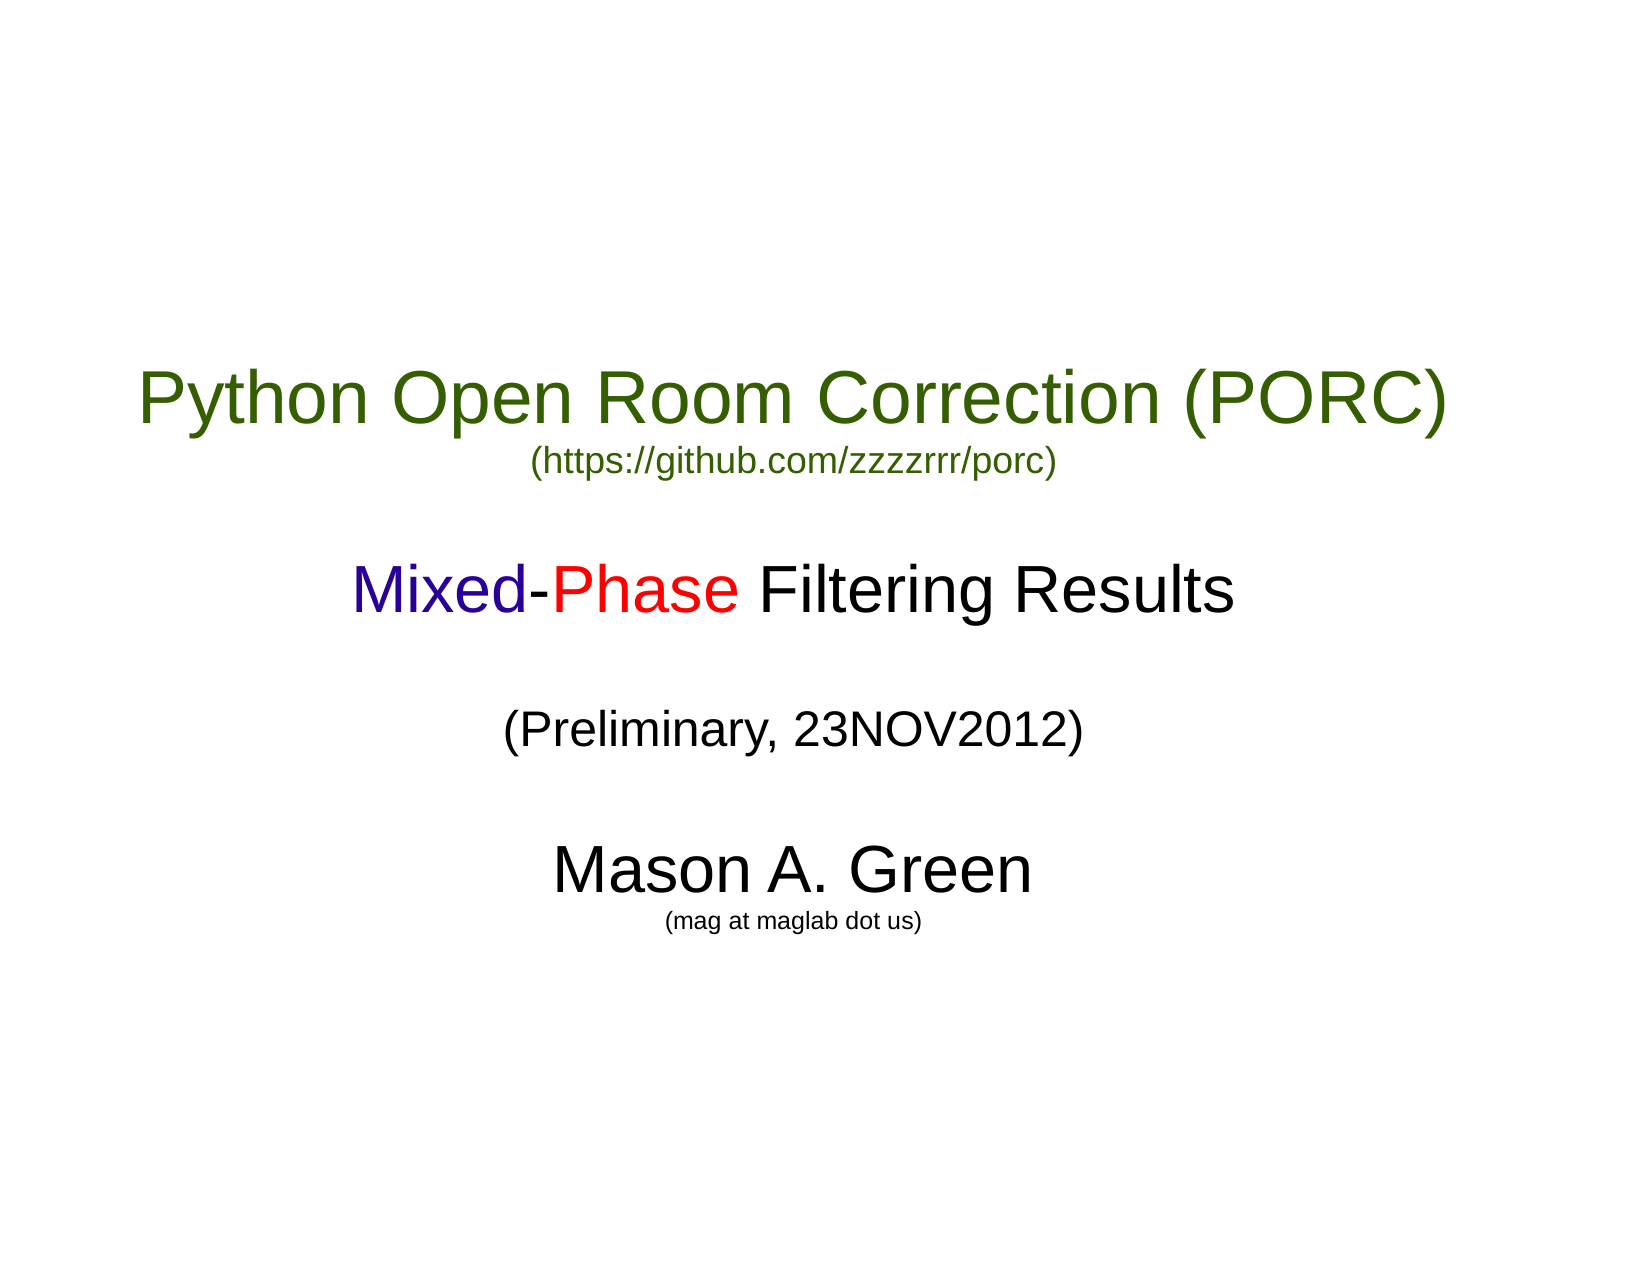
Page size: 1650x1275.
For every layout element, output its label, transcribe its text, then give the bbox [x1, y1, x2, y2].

subtitle Python Open Room Correction (PORC) (https://github.com/zzzzrrr/porc) Mixed-Phase Filtering Results (Preliminary, 23NOV2012) Mason A. Green (mag at maglab dot us) [103, 317, 1484, 974]
